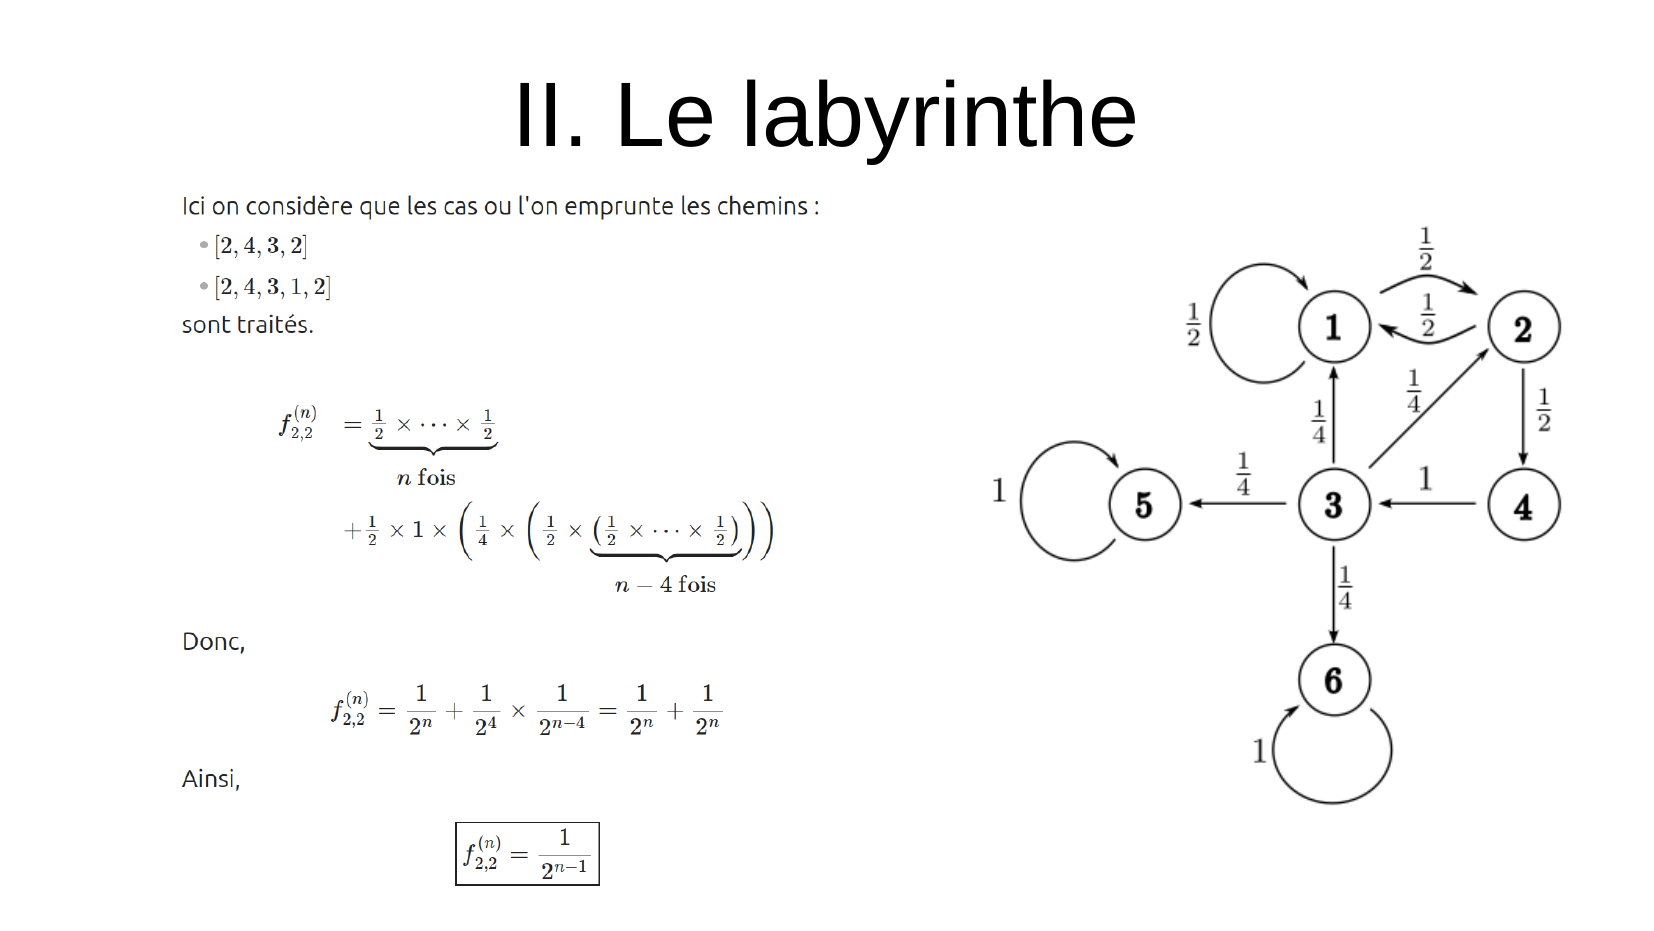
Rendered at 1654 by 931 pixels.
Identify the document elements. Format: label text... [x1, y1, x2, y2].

title II. Le labyrinthe [82, 37, 1571, 193]
picture [162, 187, 826, 897]
picture [975, 225, 1566, 813]
